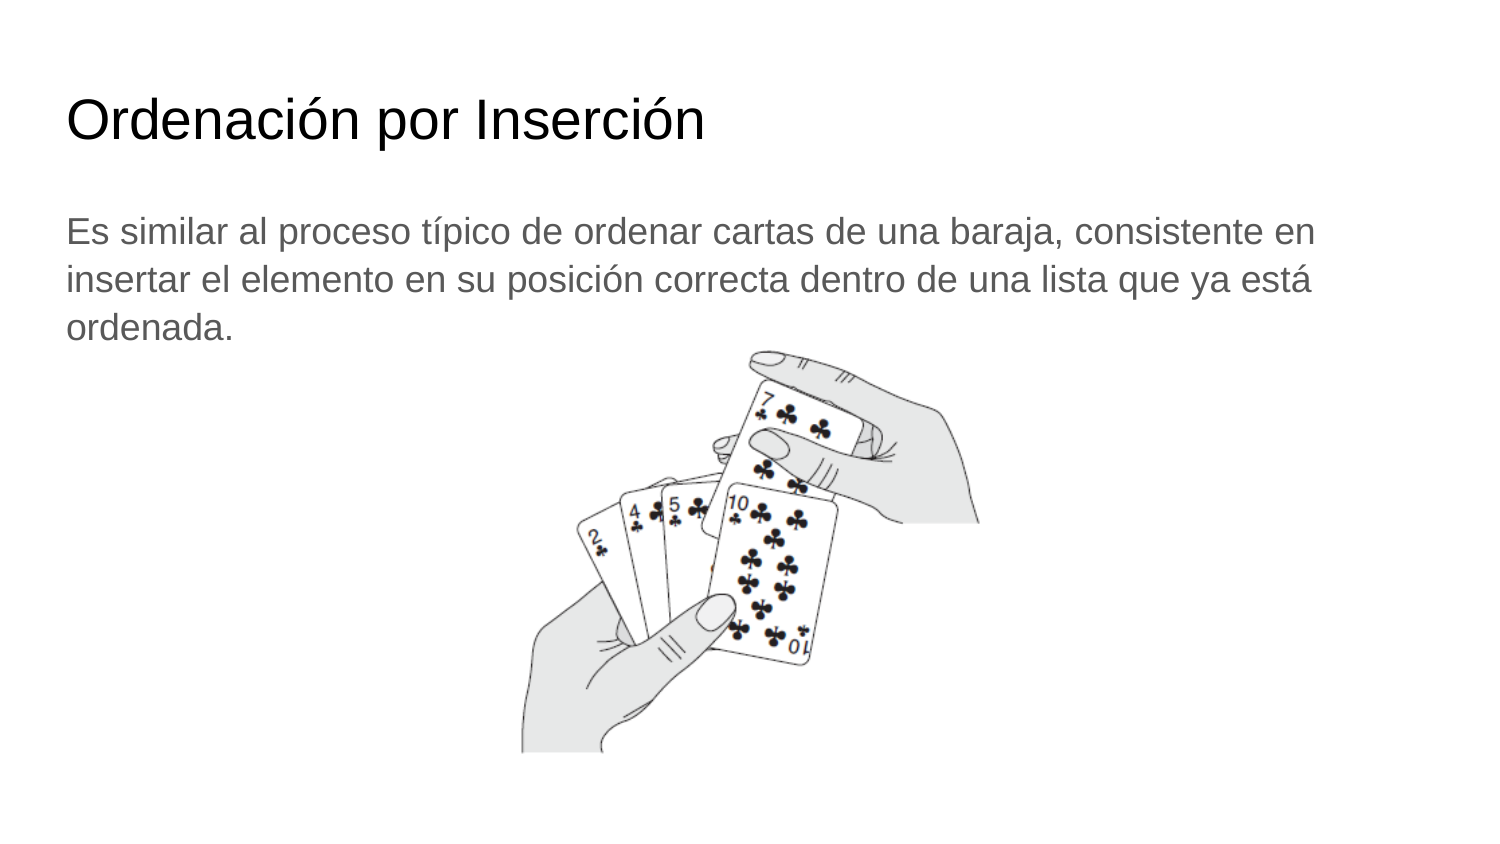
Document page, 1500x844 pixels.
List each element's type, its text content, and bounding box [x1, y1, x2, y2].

title Ordenación por Inserción [51, 72, 1449, 167]
picture [515, 349, 985, 762]
list Es similar al proceso típico de ordenar cartas de una baraja, consistente en insertar el elemento en su posición correcta dentro de una lista que ya está ordenada. [51, 189, 1449, 750]
